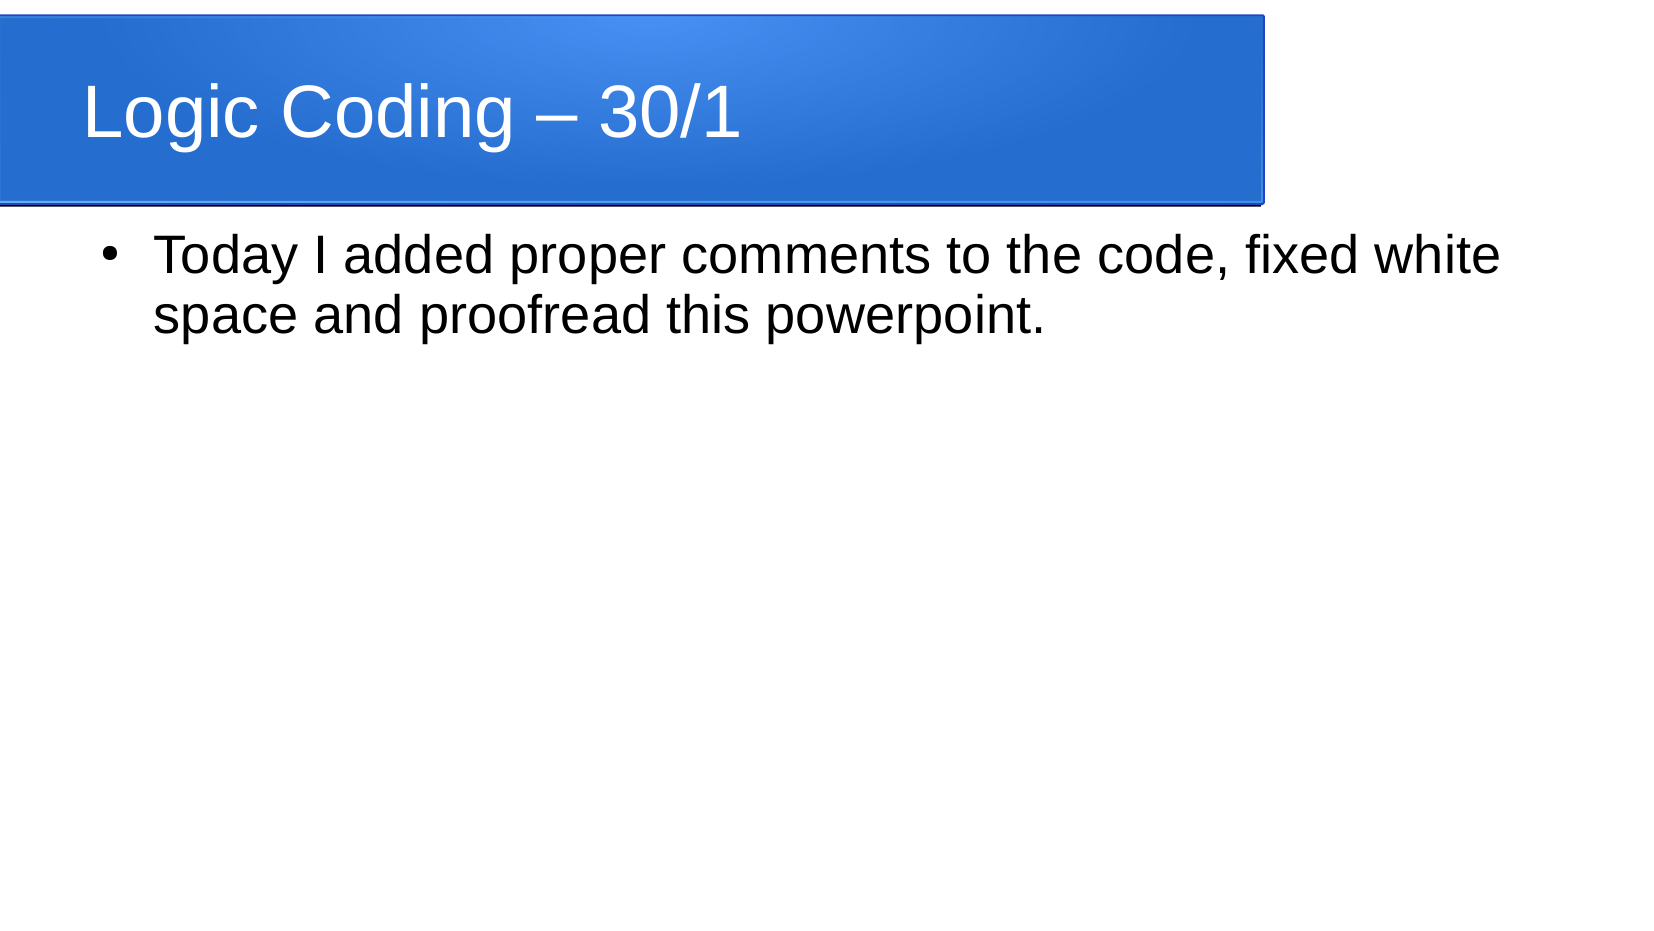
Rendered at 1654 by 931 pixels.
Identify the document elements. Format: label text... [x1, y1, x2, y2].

list Today I added proper comments to the code, fixed white space and proofread this powerpoint. [82, 224, 1571, 764]
title Logic Coding – 30/1 [82, 35, 1235, 189]
